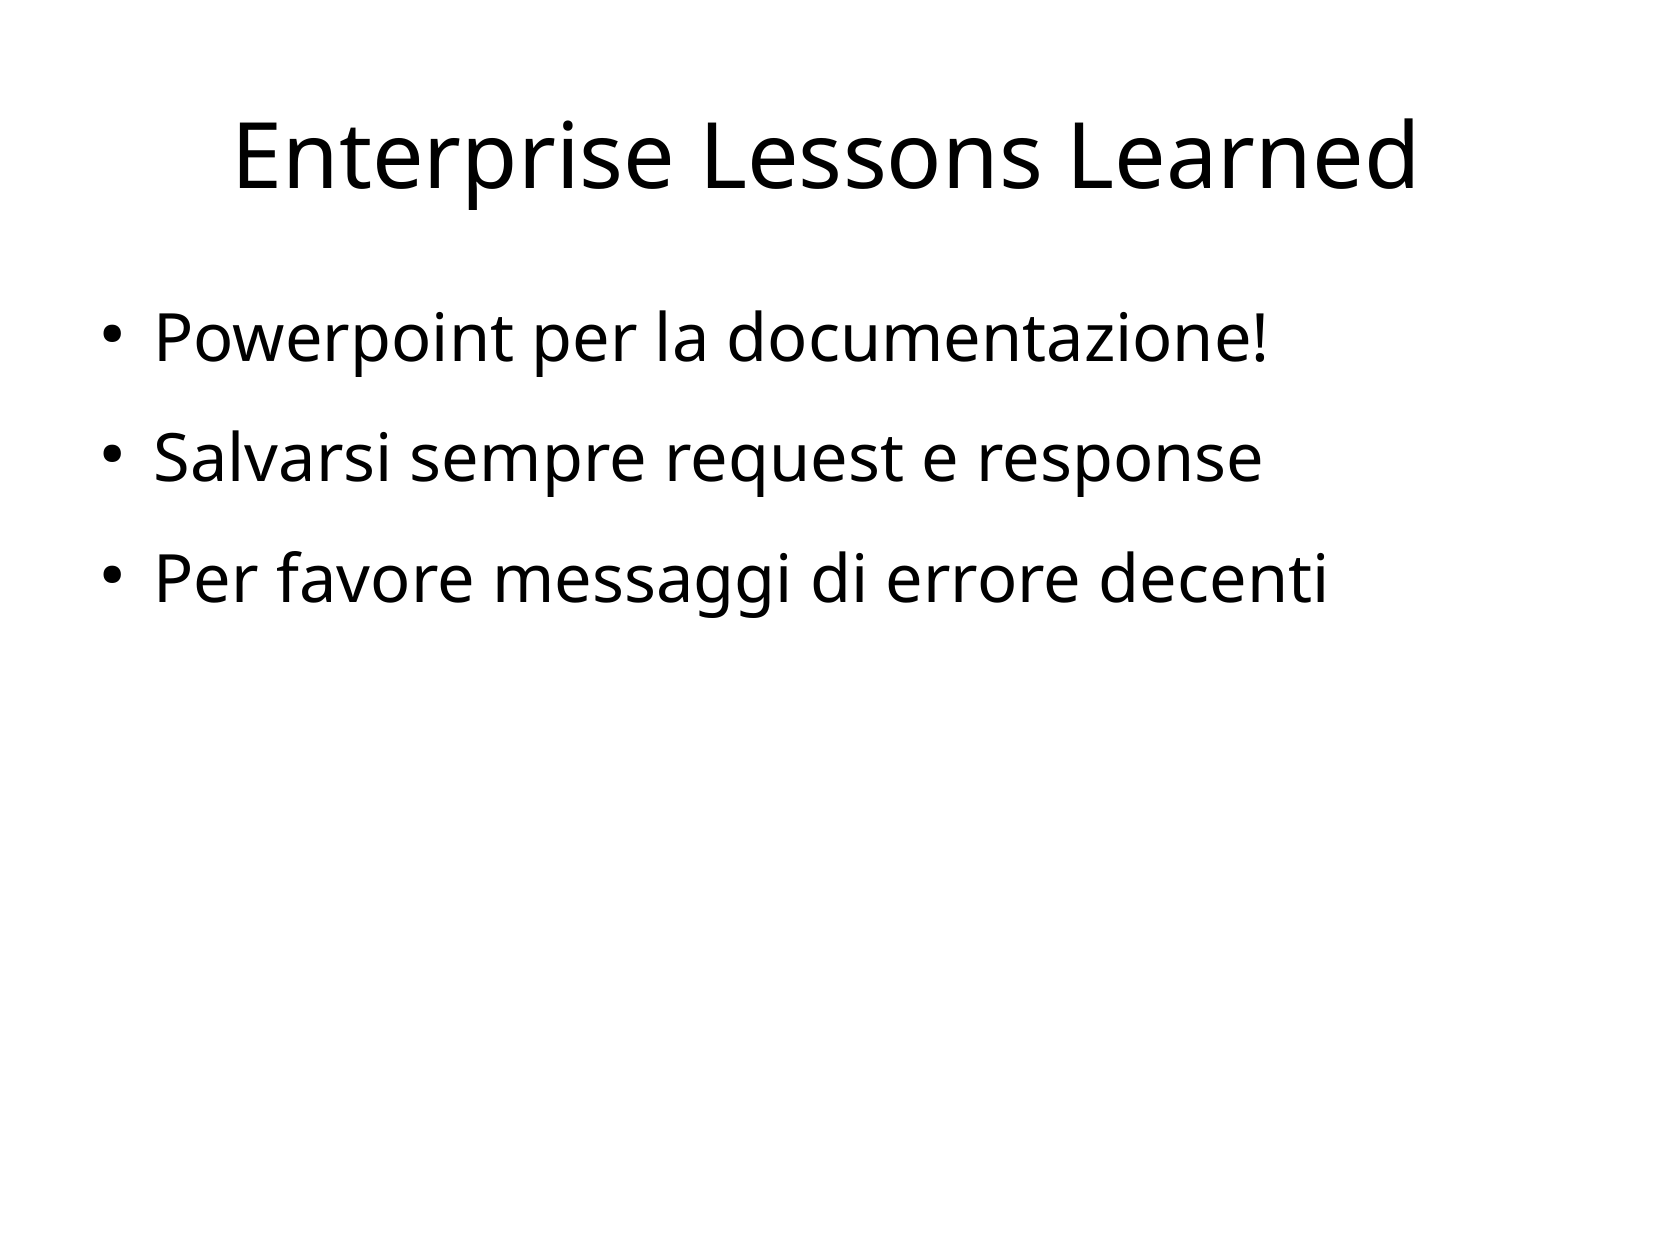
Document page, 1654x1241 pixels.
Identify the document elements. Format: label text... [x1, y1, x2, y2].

title Enterprise Lessons Learned [82, 49, 1571, 257]
list Powerpoint per la documentazione! Salvarsi sempre request e response Per favore messaggi di errore decenti [82, 290, 1571, 1010]
